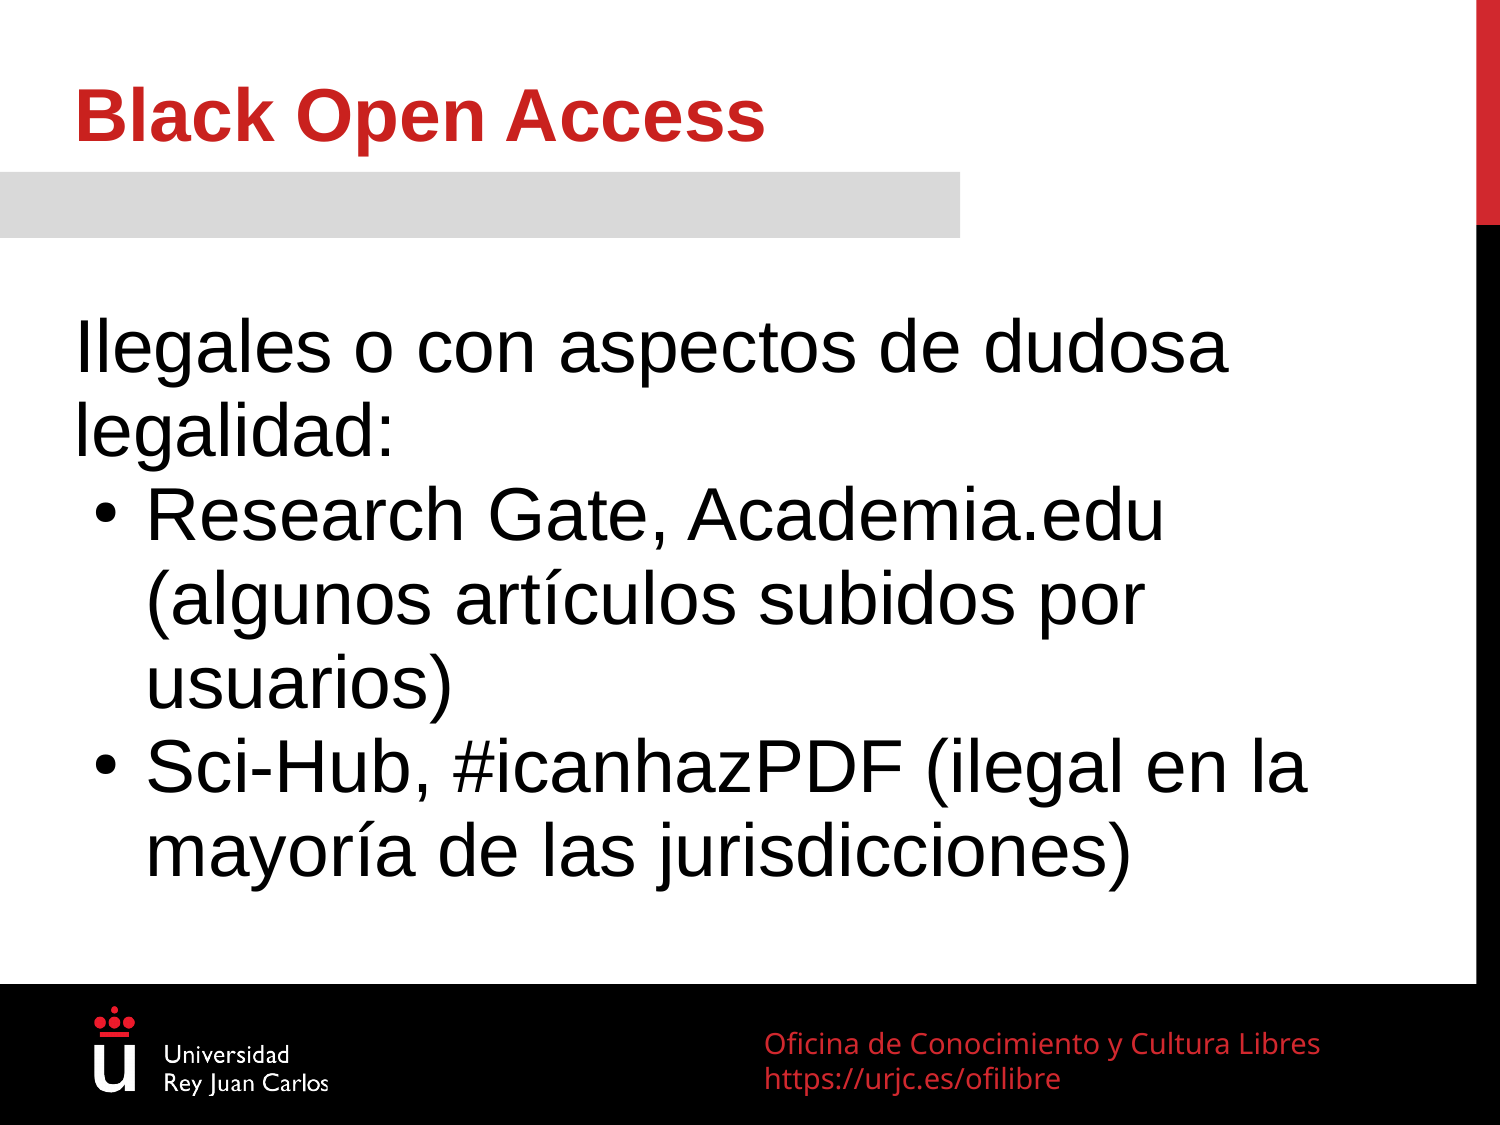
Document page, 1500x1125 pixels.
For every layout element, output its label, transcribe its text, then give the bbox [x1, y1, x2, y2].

picture [94, 1006, 328, 1096]
text_box [0, 984, 1500, 1125]
text_box Ilegales o con aspectos de dudosa legalidad: Research Gate, Academia.edu (algunos artículos subidos por usuarios) Sci-Hub, #icanhazPDF (ilegal en la mayoría de las jurisdicciones) [60, 297, 1463, 901]
text_box [0, 171, 961, 238]
text_box Black Open Access [60, 66, 991, 249]
text_box Oficina de Conocimiento y Cultura Libres https://urjc.es/ofilibre [748, 1017, 1500, 1125]
title [75, 24, 1026, 250]
